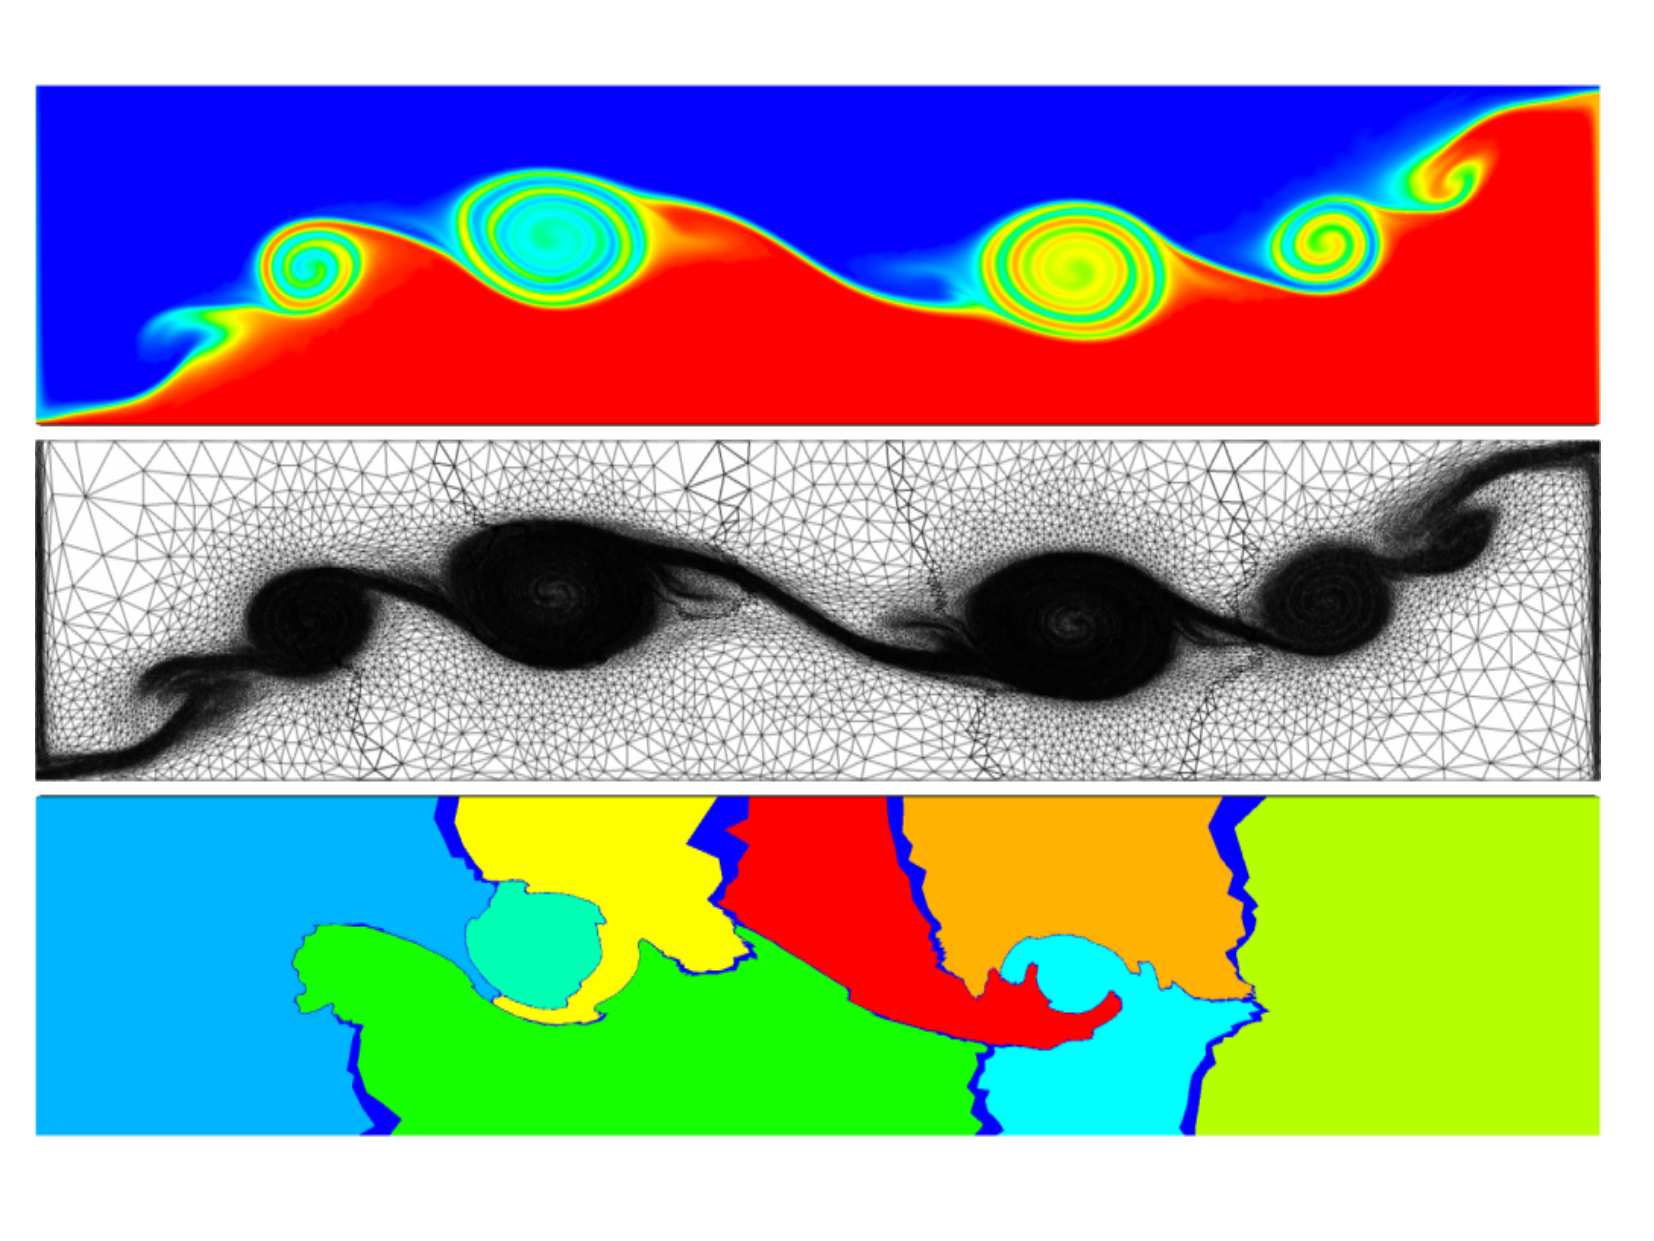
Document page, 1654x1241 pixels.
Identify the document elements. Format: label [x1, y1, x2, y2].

picture [35, 64, 1601, 1158]
